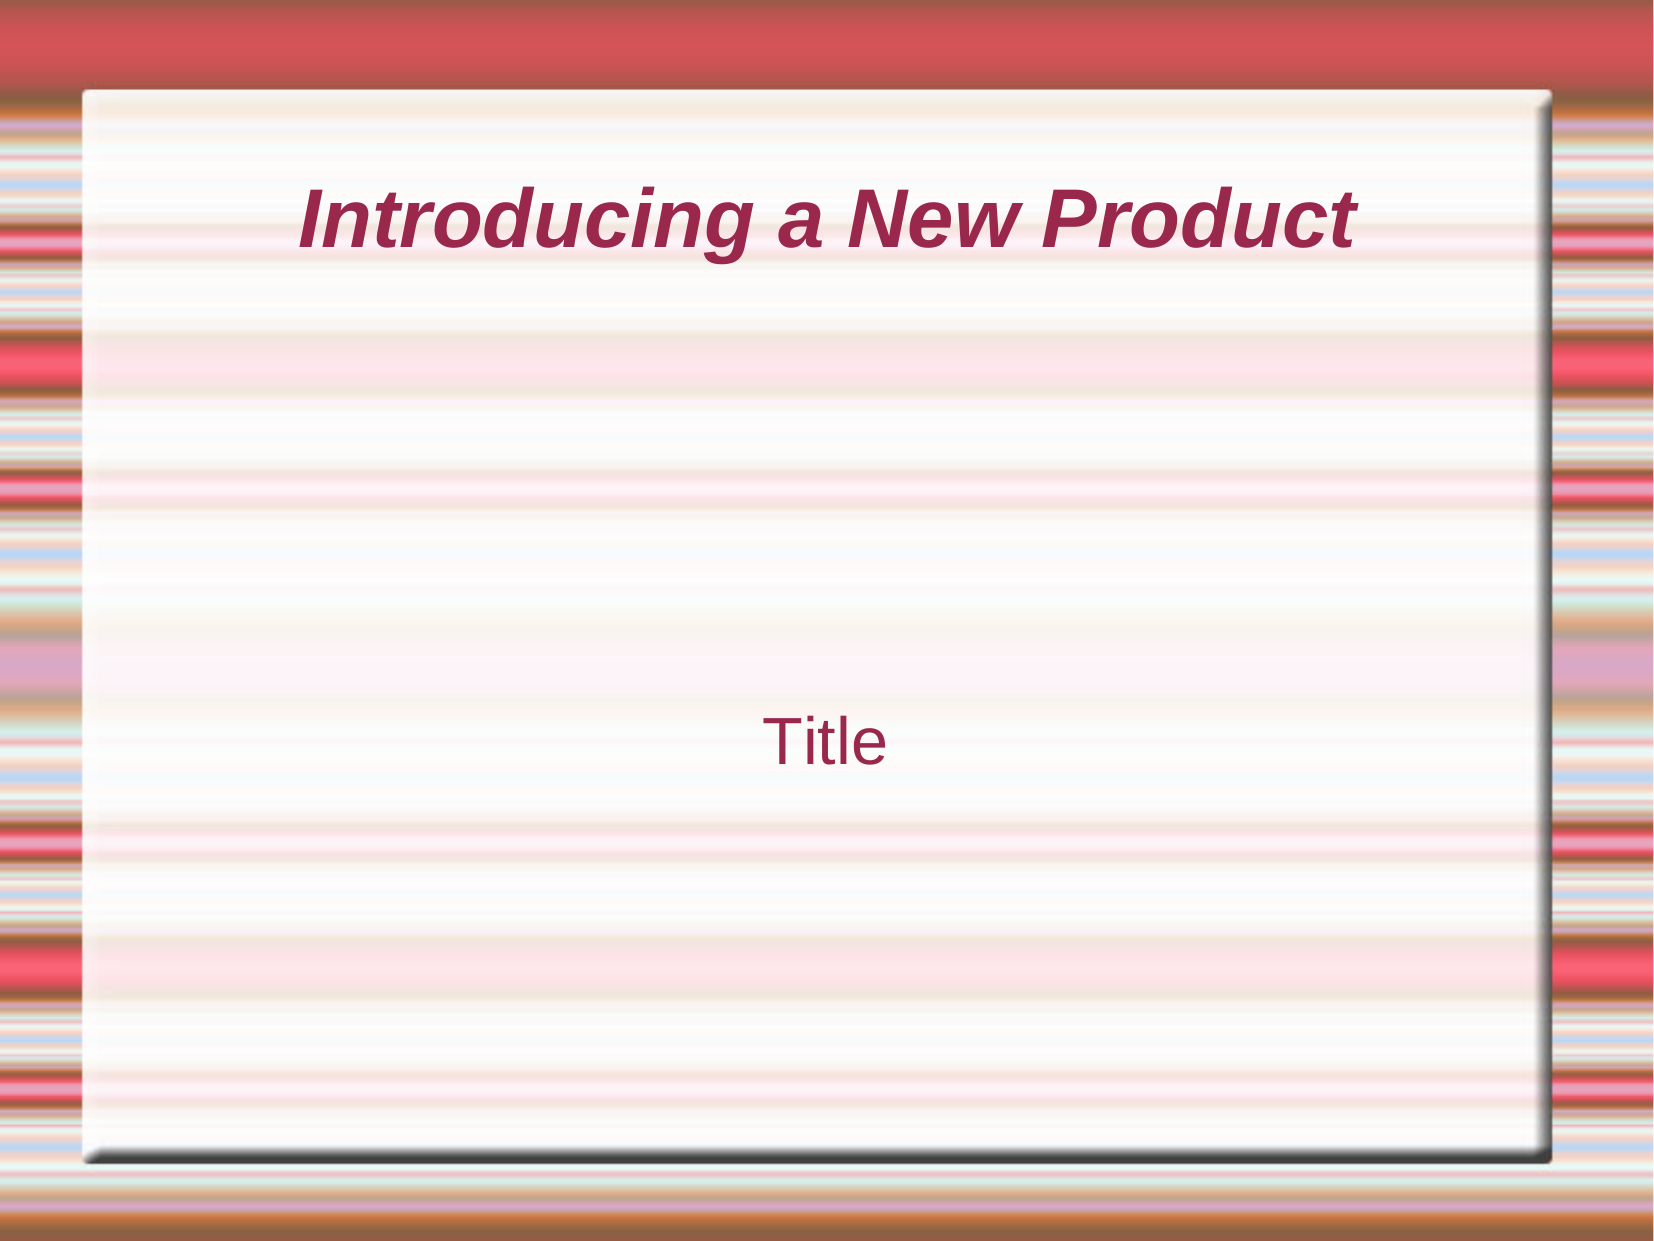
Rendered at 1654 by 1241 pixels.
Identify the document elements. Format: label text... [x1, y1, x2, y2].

subtitle Title [134, 350, 1516, 1133]
picture [0, 0, 1654, 1241]
title Introducing a New Product [121, 114, 1534, 322]
